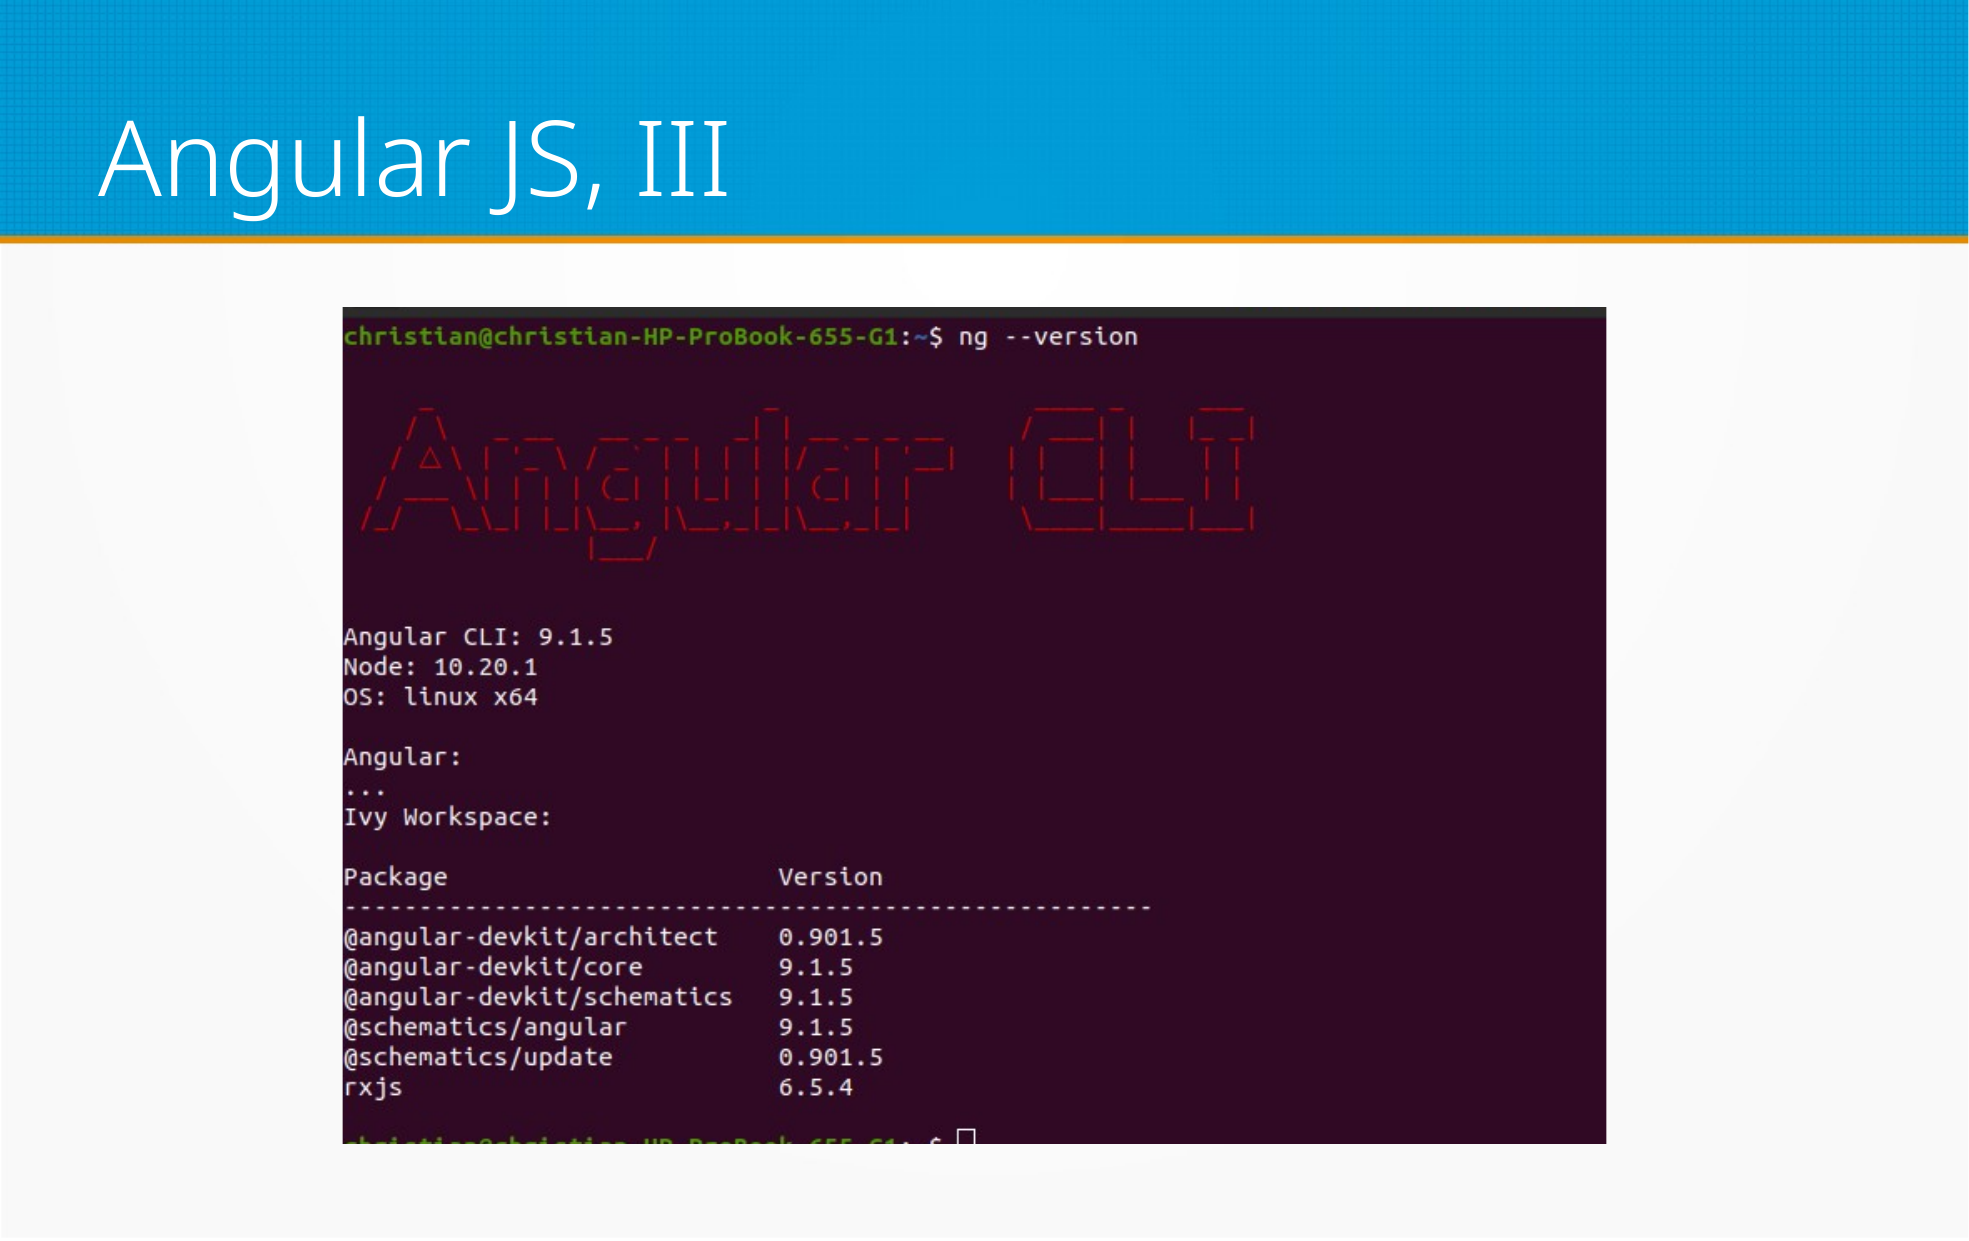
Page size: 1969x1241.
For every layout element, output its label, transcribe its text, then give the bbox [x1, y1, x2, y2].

picture [0, 233, 1969, 1241]
title Angular JS, III [98, 19, 1870, 227]
